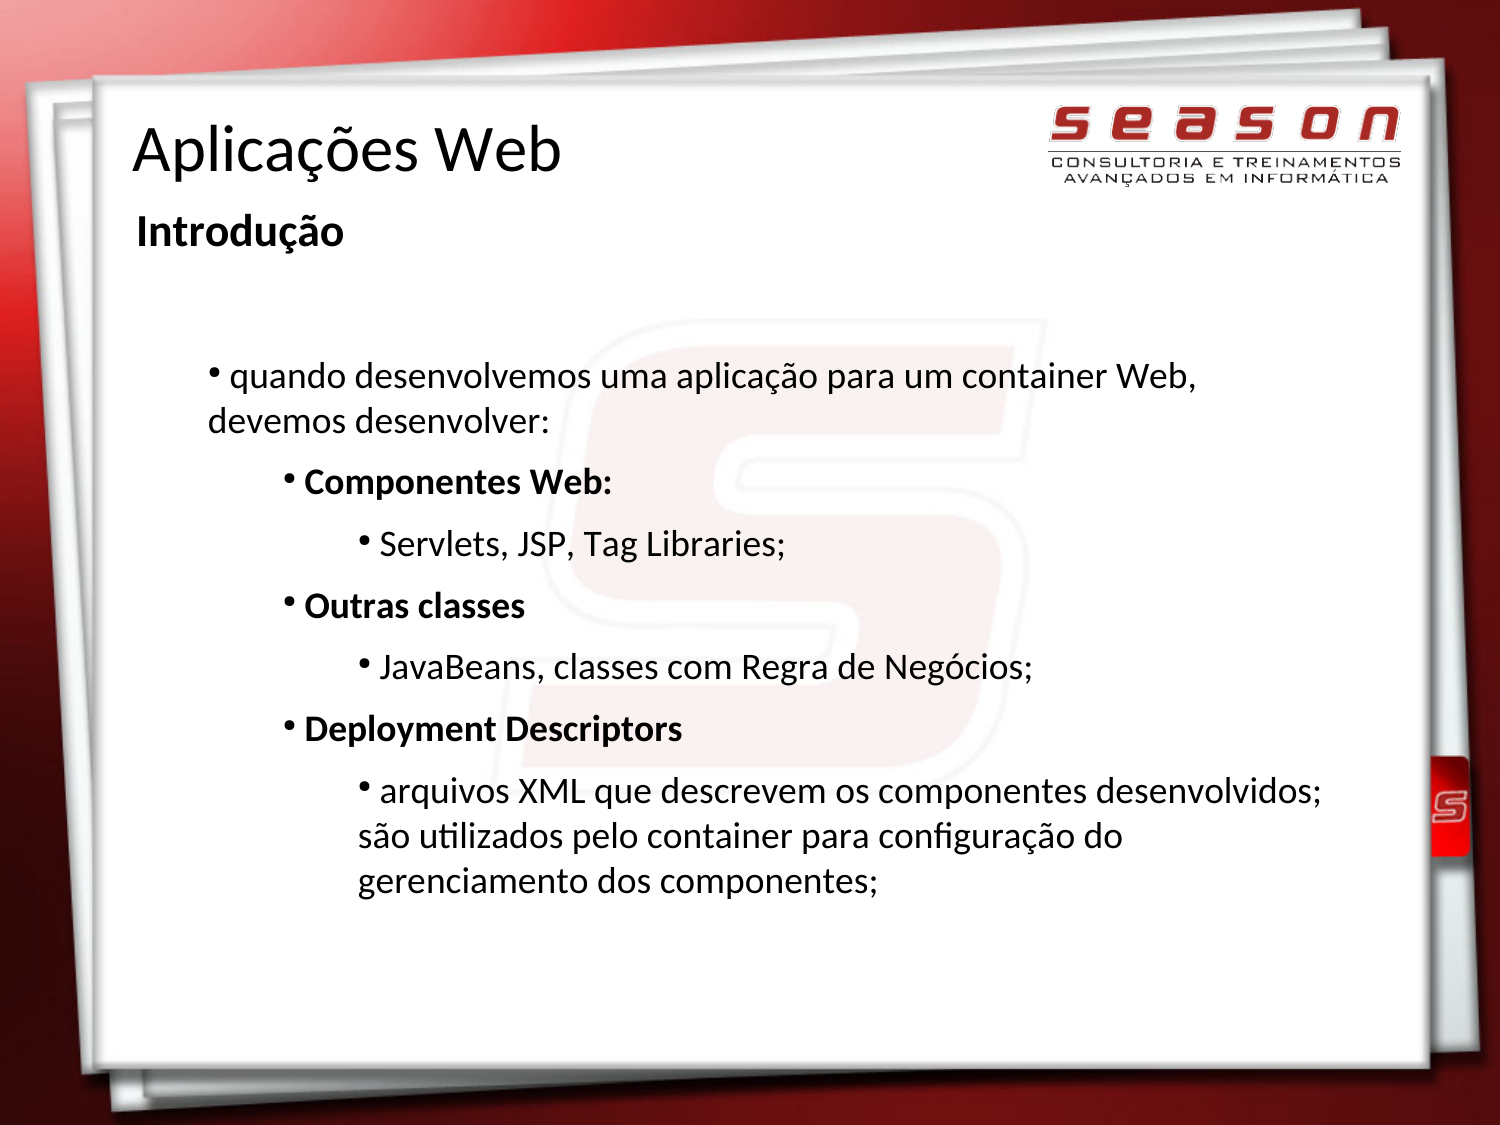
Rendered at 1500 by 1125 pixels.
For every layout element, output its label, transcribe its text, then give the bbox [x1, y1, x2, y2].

title Aplicações Web [118, 33, 1394, 257]
text_box Introdução [119, 200, 1240, 256]
picture [0, 0, 1500, 1125]
text_box quando desenvolvemos uma aplicação para um container Web, devemos desenvolver: Componentes Web: Servlets, JSP, Tag Libraries; Outras classes JavaBeans, classes com Regra de Negócios; Deployment Descriptors arquivos XML que descrevem os componentes desenvolvidos; são utilizados pelo container para configuração do gerenciamento dos componentes; [207, 350, 1328, 901]
